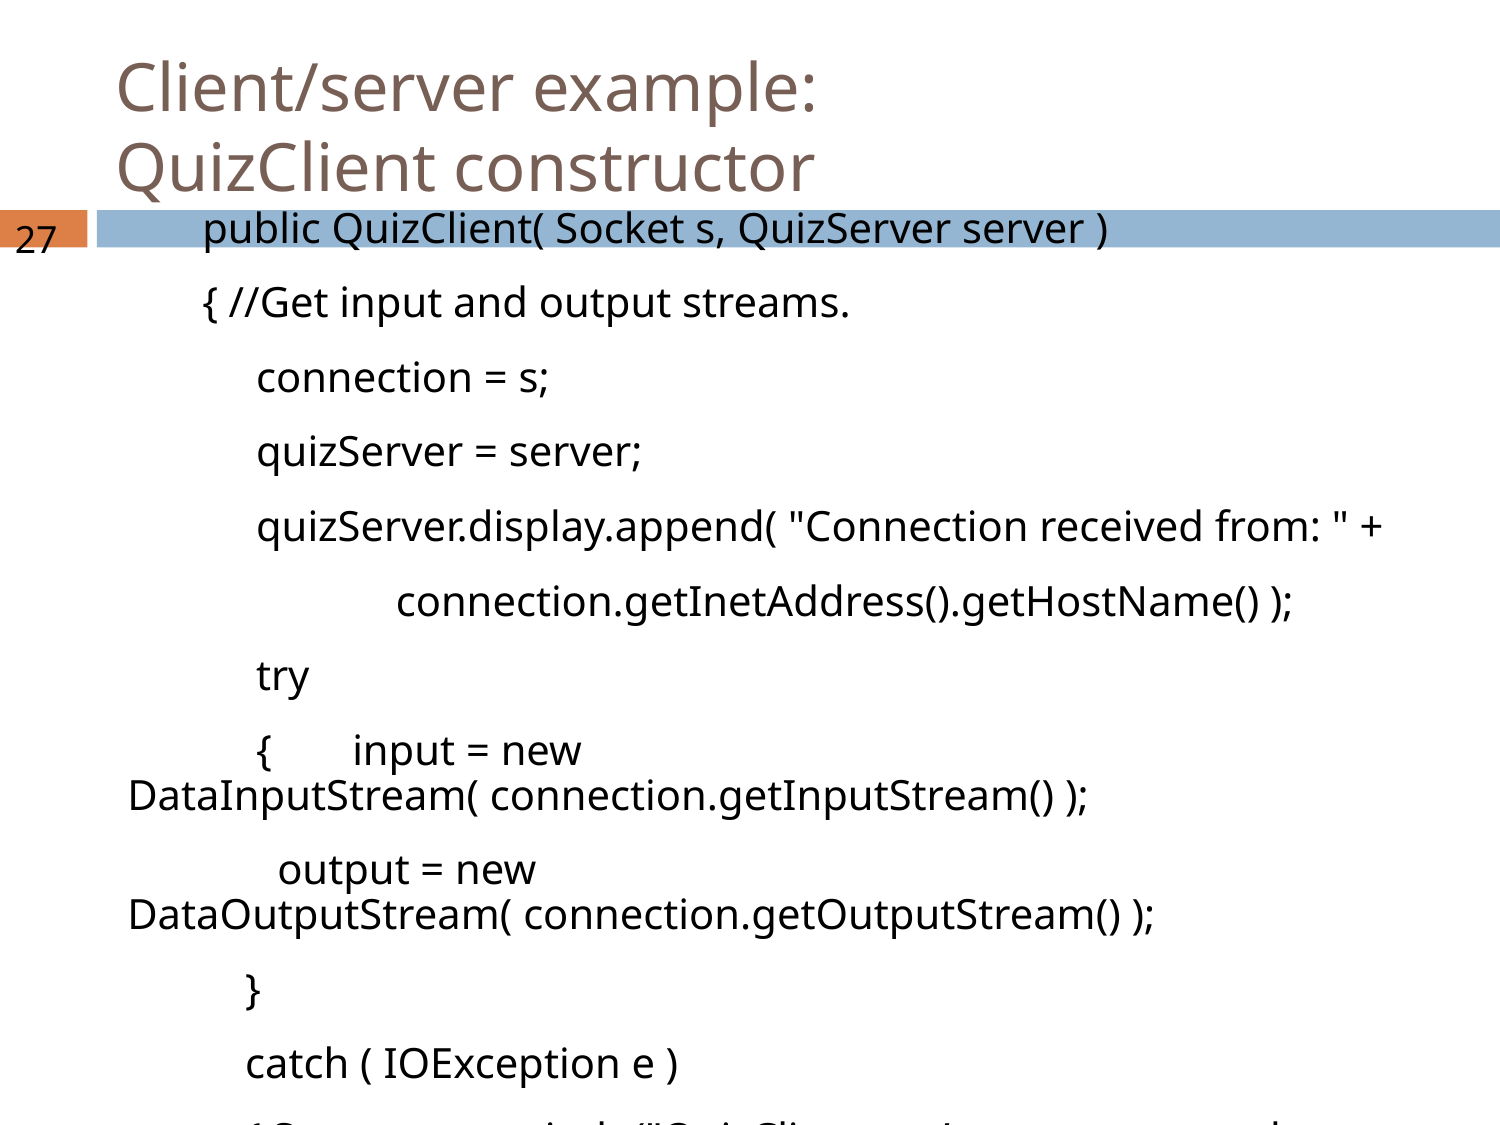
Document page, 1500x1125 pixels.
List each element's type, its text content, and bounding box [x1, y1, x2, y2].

slide_number <number> [0, 208, 88, 249]
list public QuizClient( Socket s, QuizServer server ) { //Get input and output streams. connection = s; quizServer = server; quizServer.display.append( "Connection received from: " + connection.getInetAddress().getHostName() ); try { input = new DataInputStream( connection.getInputStream() ); output = new DataOutputStream( connection.getOutputStream() ); } catch ( IOException e ) { System.out.println("QuizClient can’t open streams thru connection"); e.printStackTrace(); } } [112, 200, 1450, 1125]
title Client/server example: QuizClient constructor [100, 37, 1438, 200]
